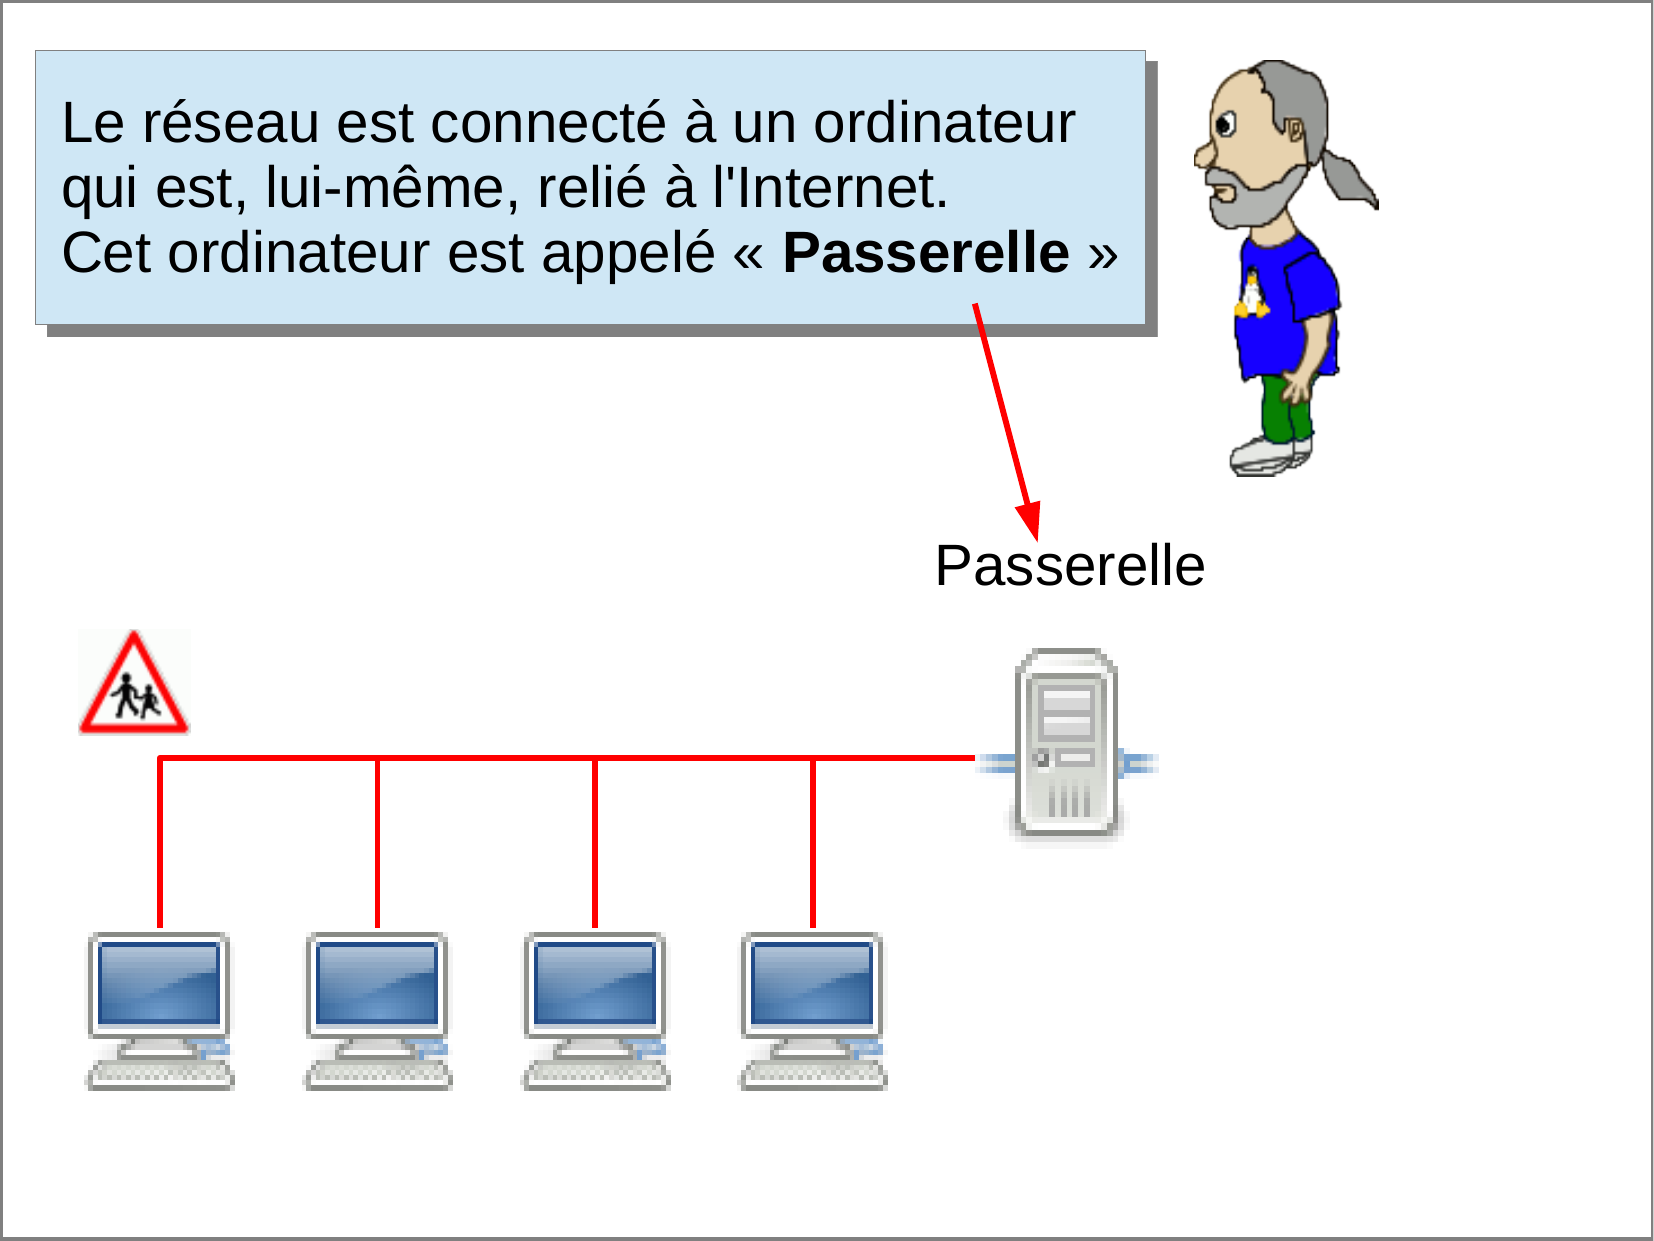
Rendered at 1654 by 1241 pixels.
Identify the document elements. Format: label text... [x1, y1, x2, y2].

picture [302, 927, 453, 1091]
picture [975, 648, 1159, 849]
picture [520, 927, 671, 1091]
picture [1194, 60, 1379, 477]
text_box Le réseau est connecté à un ordinateur qui est, lui-même, relié à l'Internet. Cet ordinateur est appelé « Passerelle » [35, 50, 1146, 325]
text_box Passerelle [919, 525, 1223, 614]
picture [737, 927, 888, 1091]
picture [78, 629, 191, 737]
picture [84, 927, 235, 1091]
